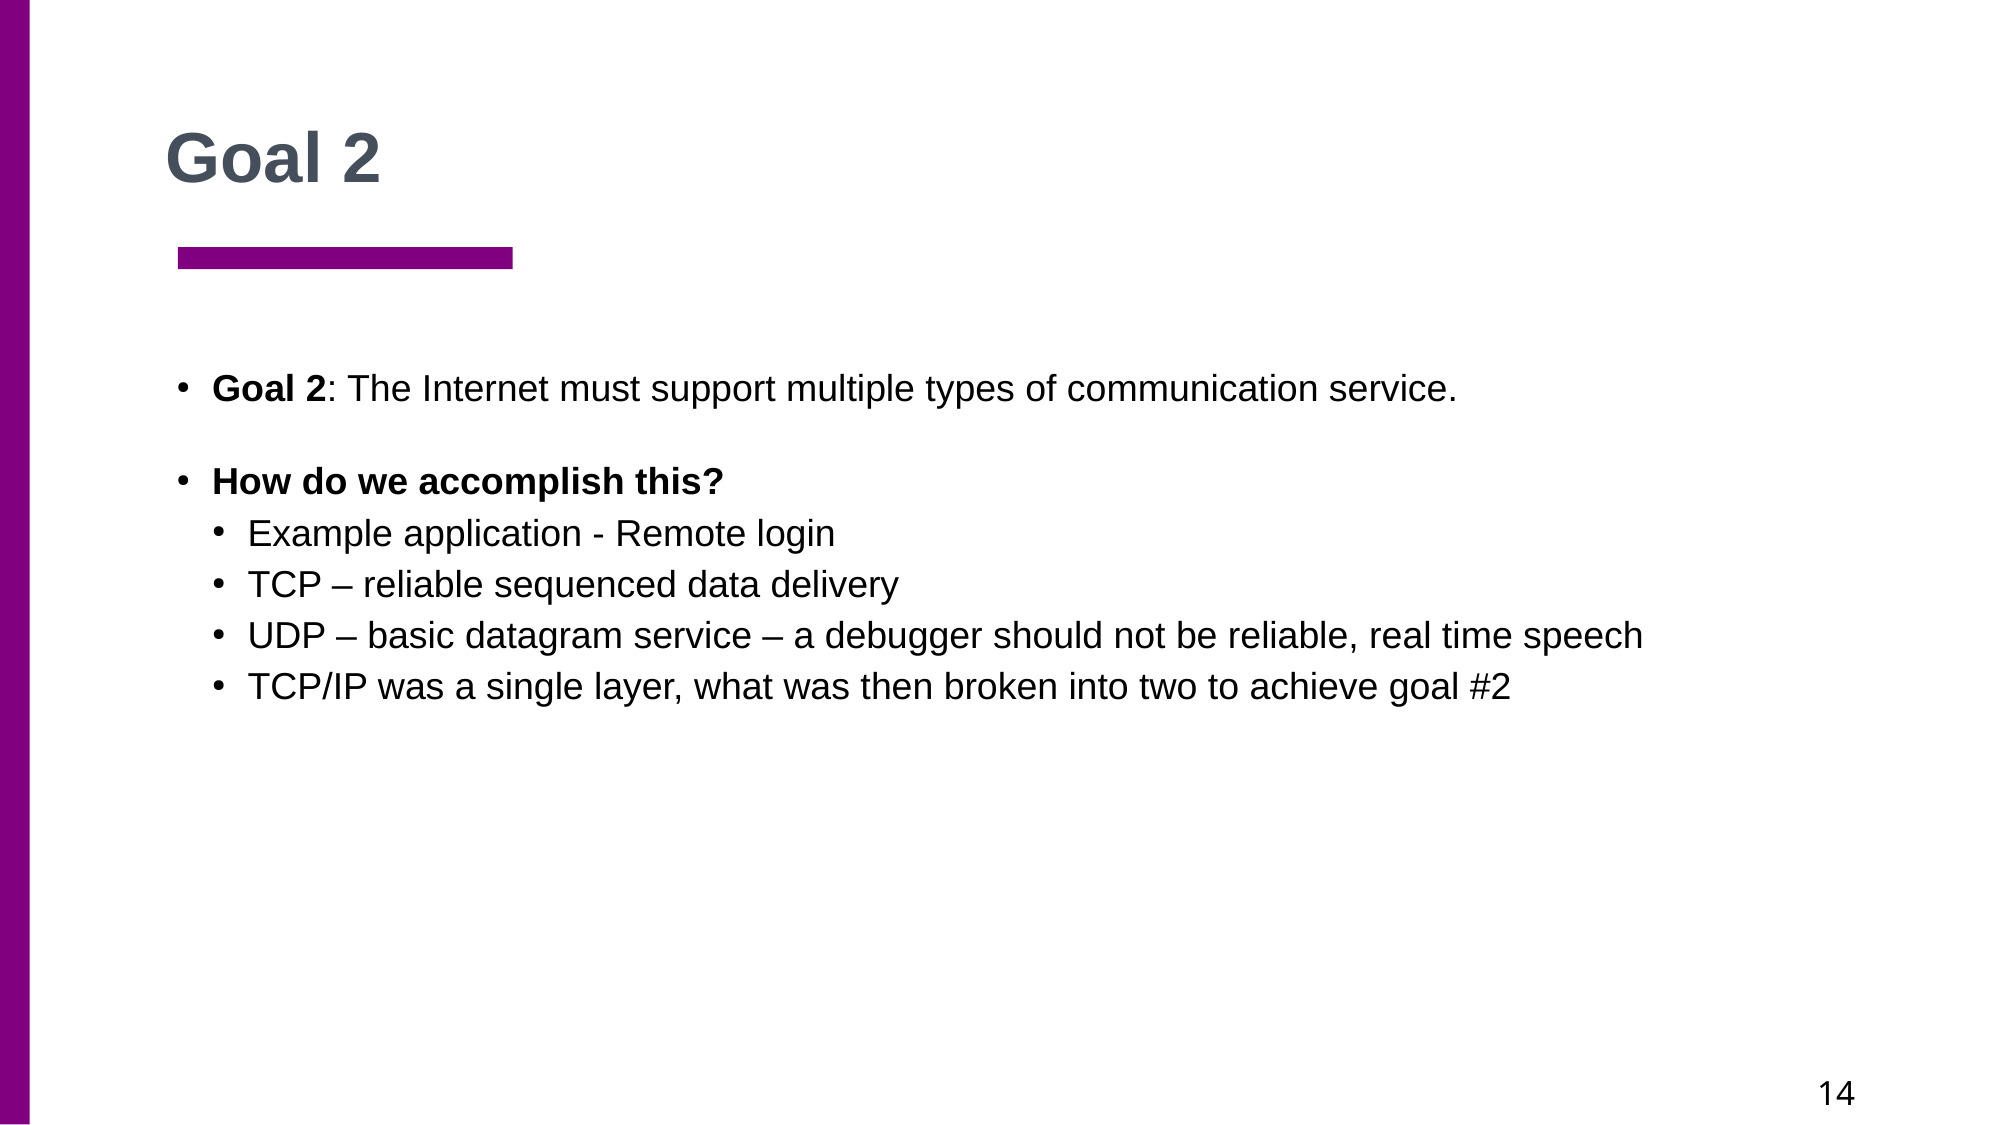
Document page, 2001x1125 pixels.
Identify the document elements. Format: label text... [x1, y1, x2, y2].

text_box Goal 2: The Internet must support multiple types of communication service. How do we accomplish this? Example application - Remote login TCP – reliable sequenced data delivery UDP – basic datagram service – a debugger should not be reliable, real time speech TCP/IP was a single layer, what was then broken into two to achieve goal #2 [161, 360, 2000, 1005]
text_box Goal 2 [151, 0, 1849, 212]
